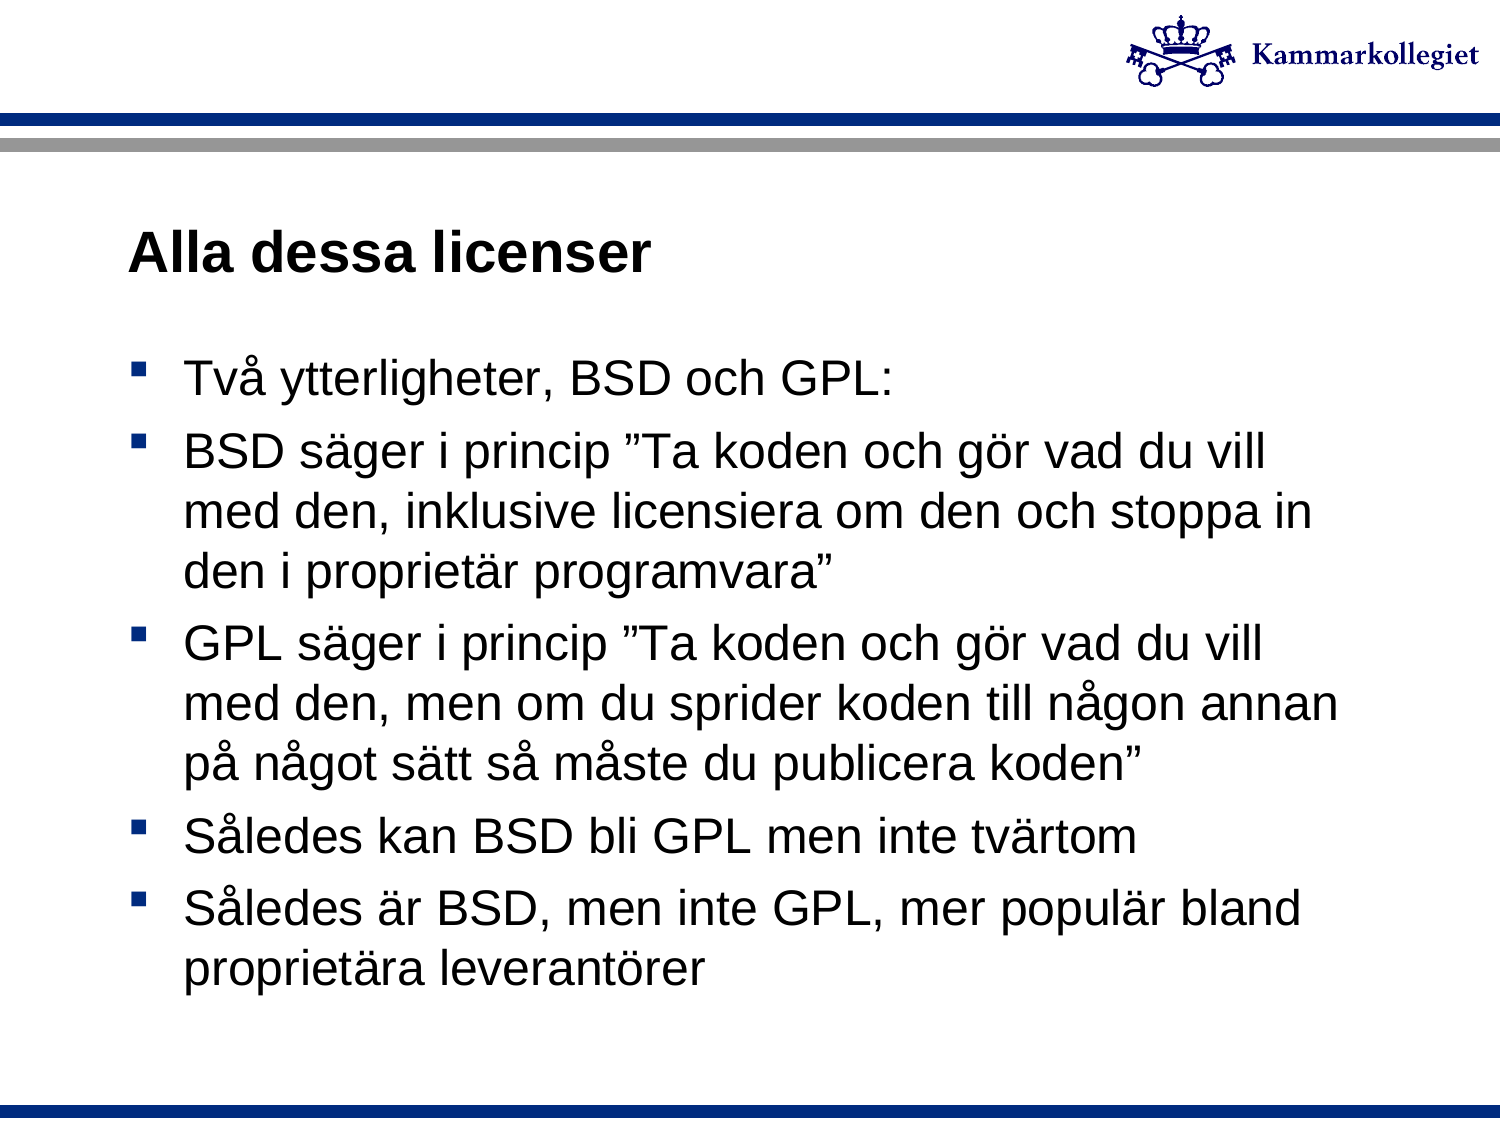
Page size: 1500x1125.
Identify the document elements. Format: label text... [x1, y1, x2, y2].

title Alla dessa licenser [112, 172, 1388, 327]
list Två ytterligheter, BSD och GPL: BSD säger i princip ”Ta koden och gör vad du vill med den, inklusive licensiera om den och stoppa in den i proprietär programvara” GPL säger i princip ”Ta koden och gör vad du vill med den, men om du sprider koden till någon annan på något sätt så måste du publicera koden” Således kan BSD bli GPL men inte tvärtom Således är BSD, men inte GPL, mer populär bland proprietära leverantörer [112, 337, 1388, 1026]
